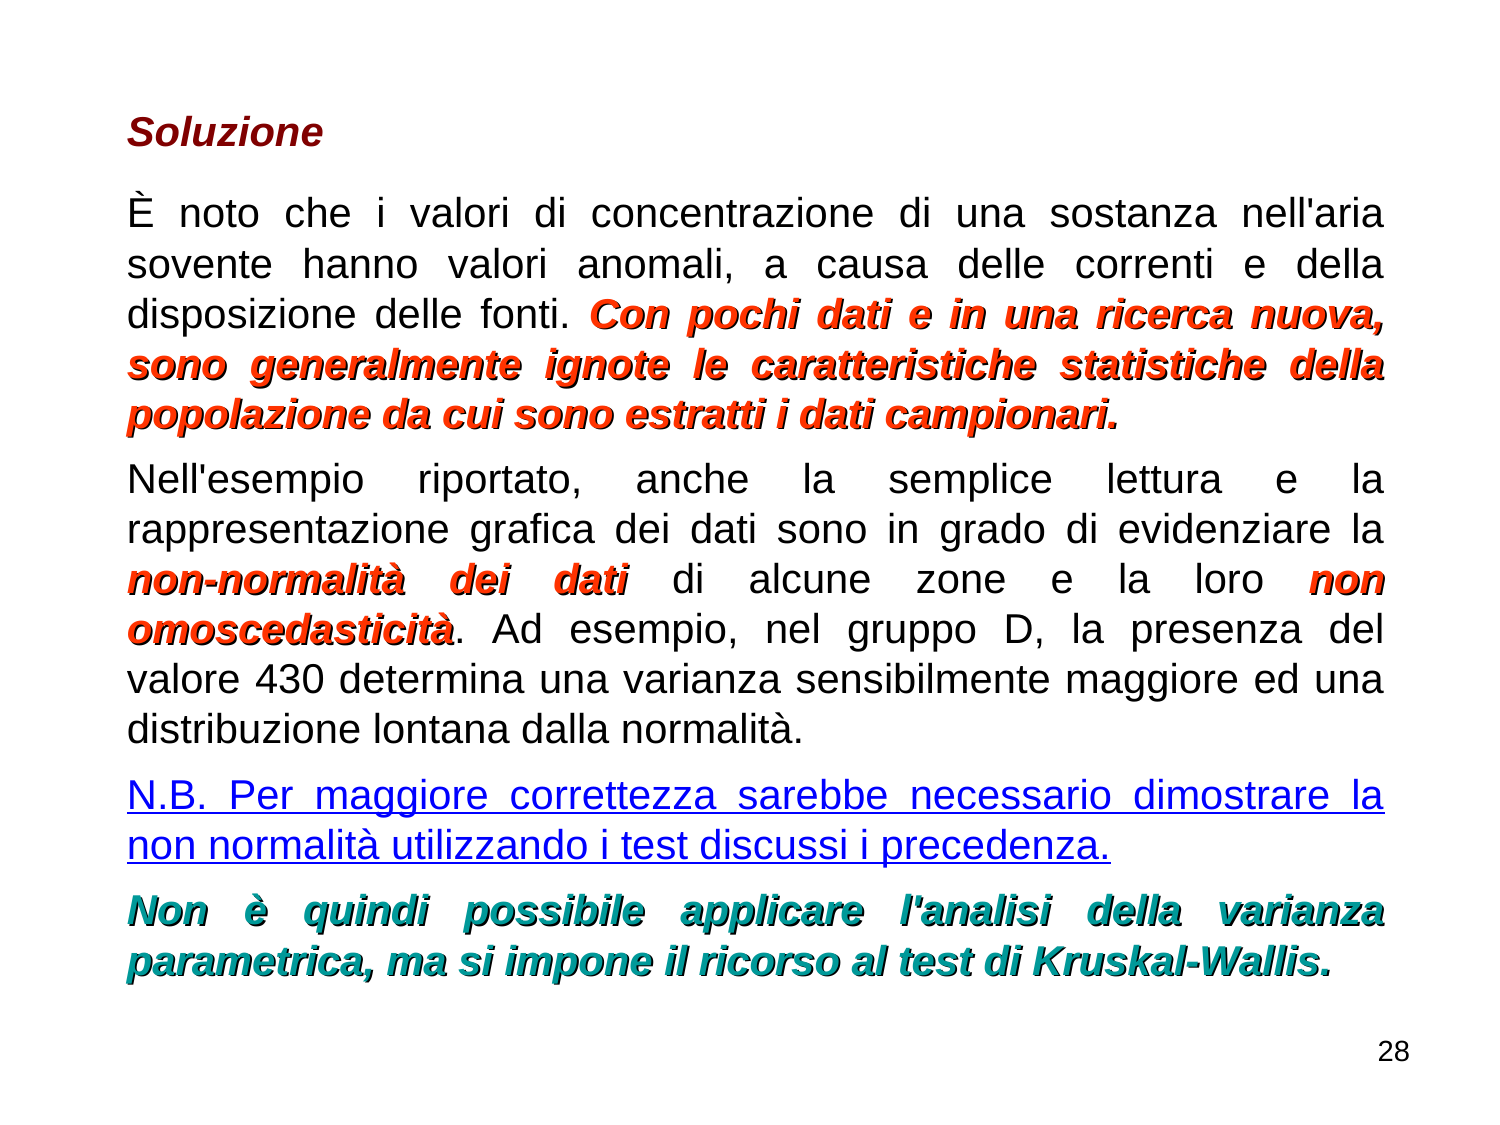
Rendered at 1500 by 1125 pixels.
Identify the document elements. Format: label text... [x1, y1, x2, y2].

text_box Soluzione È noto che i valori di concentrazione di una sostanza nell'aria sovente hanno valori anomali, a causa delle correnti e della disposizione delle fonti. Con pochi dati e in una ricerca nuova, sono generalmente ignote le caratteristiche statistiche della popolazione da cui sono estratti i dati campionari. Nell'esempio riportato, anche la semplice lettura e la rappresentazione grafica dei dati sono in grado di evidenziare la non-normalità dei dati di alcune zone e la loro non omoscedasticità. Ad esempio, nel gruppo D, la presenza del valore 430 determina una varianza sensibilmente maggiore ed una distribuzione lontana dalla normalità. N.B. Per maggiore correttezza sarebbe necessario dimostrare la non normalità utilizzando i test discussi i precedenza. Non è quindi possibile applicare l'analisi della varianza parametrica, ma si impone il ricorso al test di Kruskal-Wallis. [112, 97, 1400, 992]
text_box <numero> [1074, 1024, 1426, 1103]
